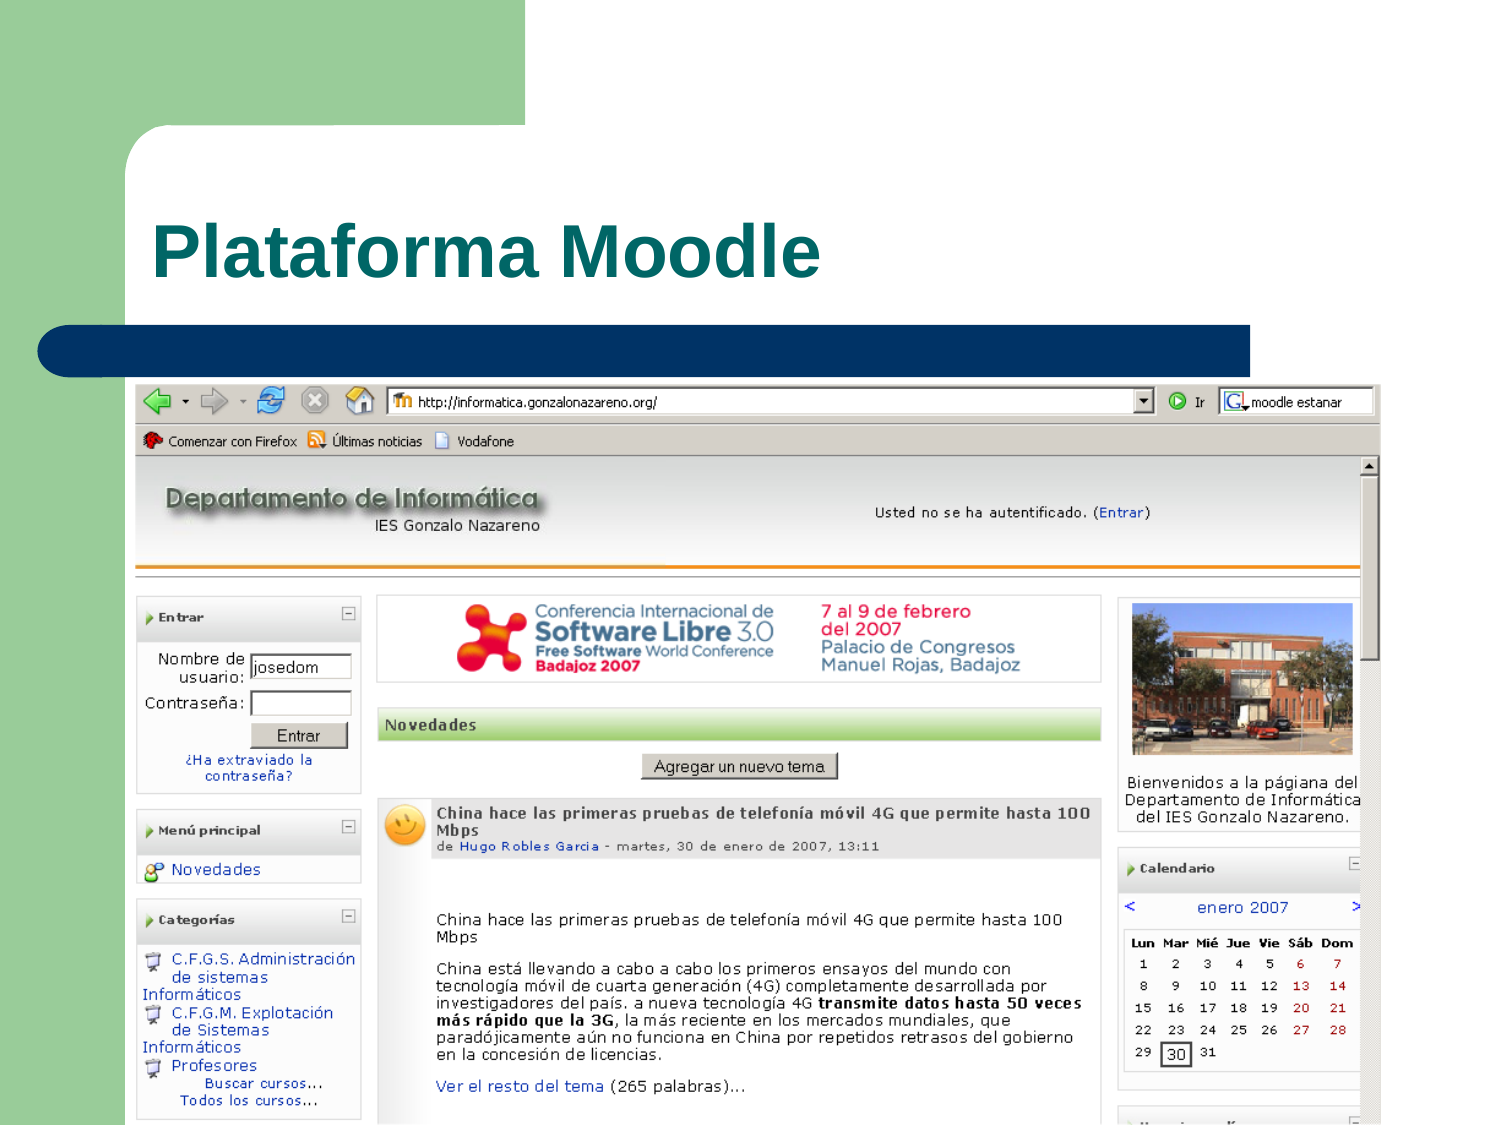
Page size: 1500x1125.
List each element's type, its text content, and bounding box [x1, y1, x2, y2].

title Plataforma Moodle [136, 136, 1414, 301]
picture [135, 384, 1381, 1125]
